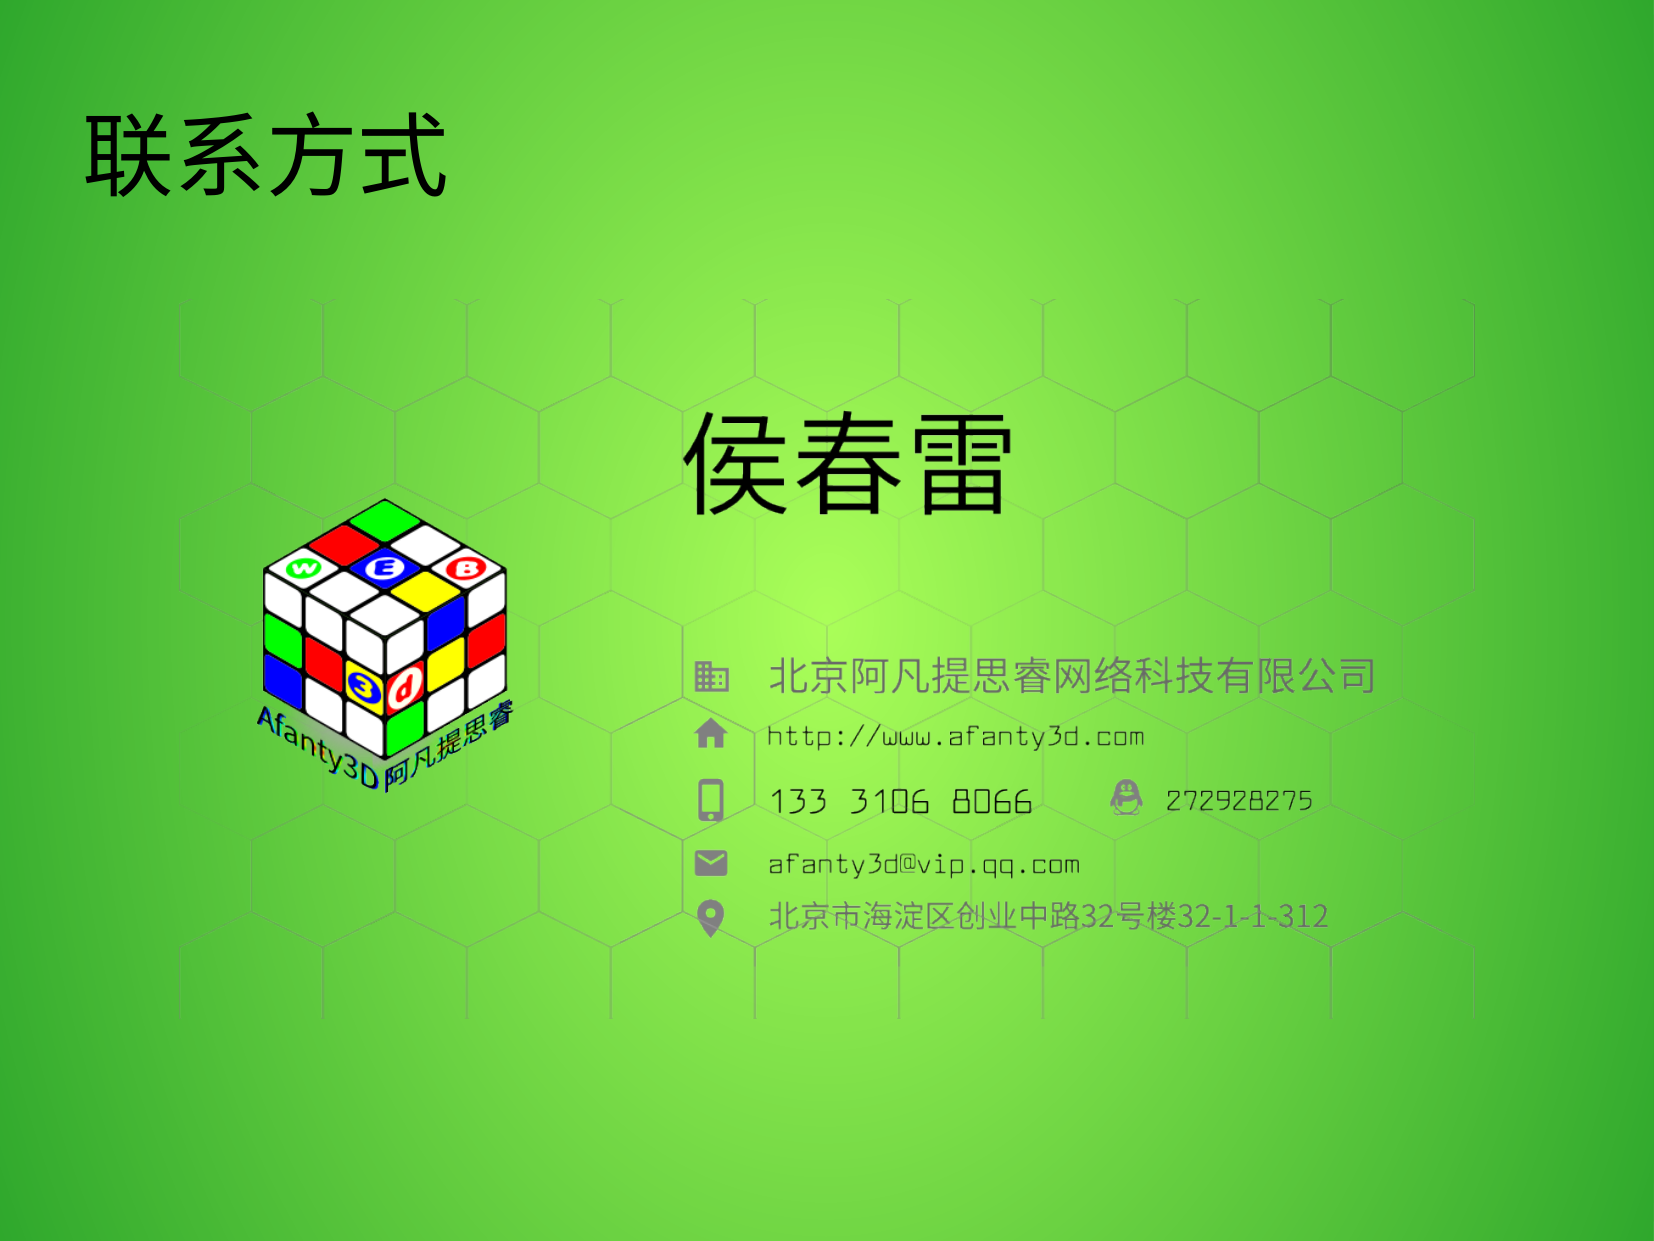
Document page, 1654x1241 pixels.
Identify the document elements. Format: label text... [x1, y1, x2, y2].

picture [179, 299, 1475, 1019]
title 联系方式 [82, 47, 1571, 252]
